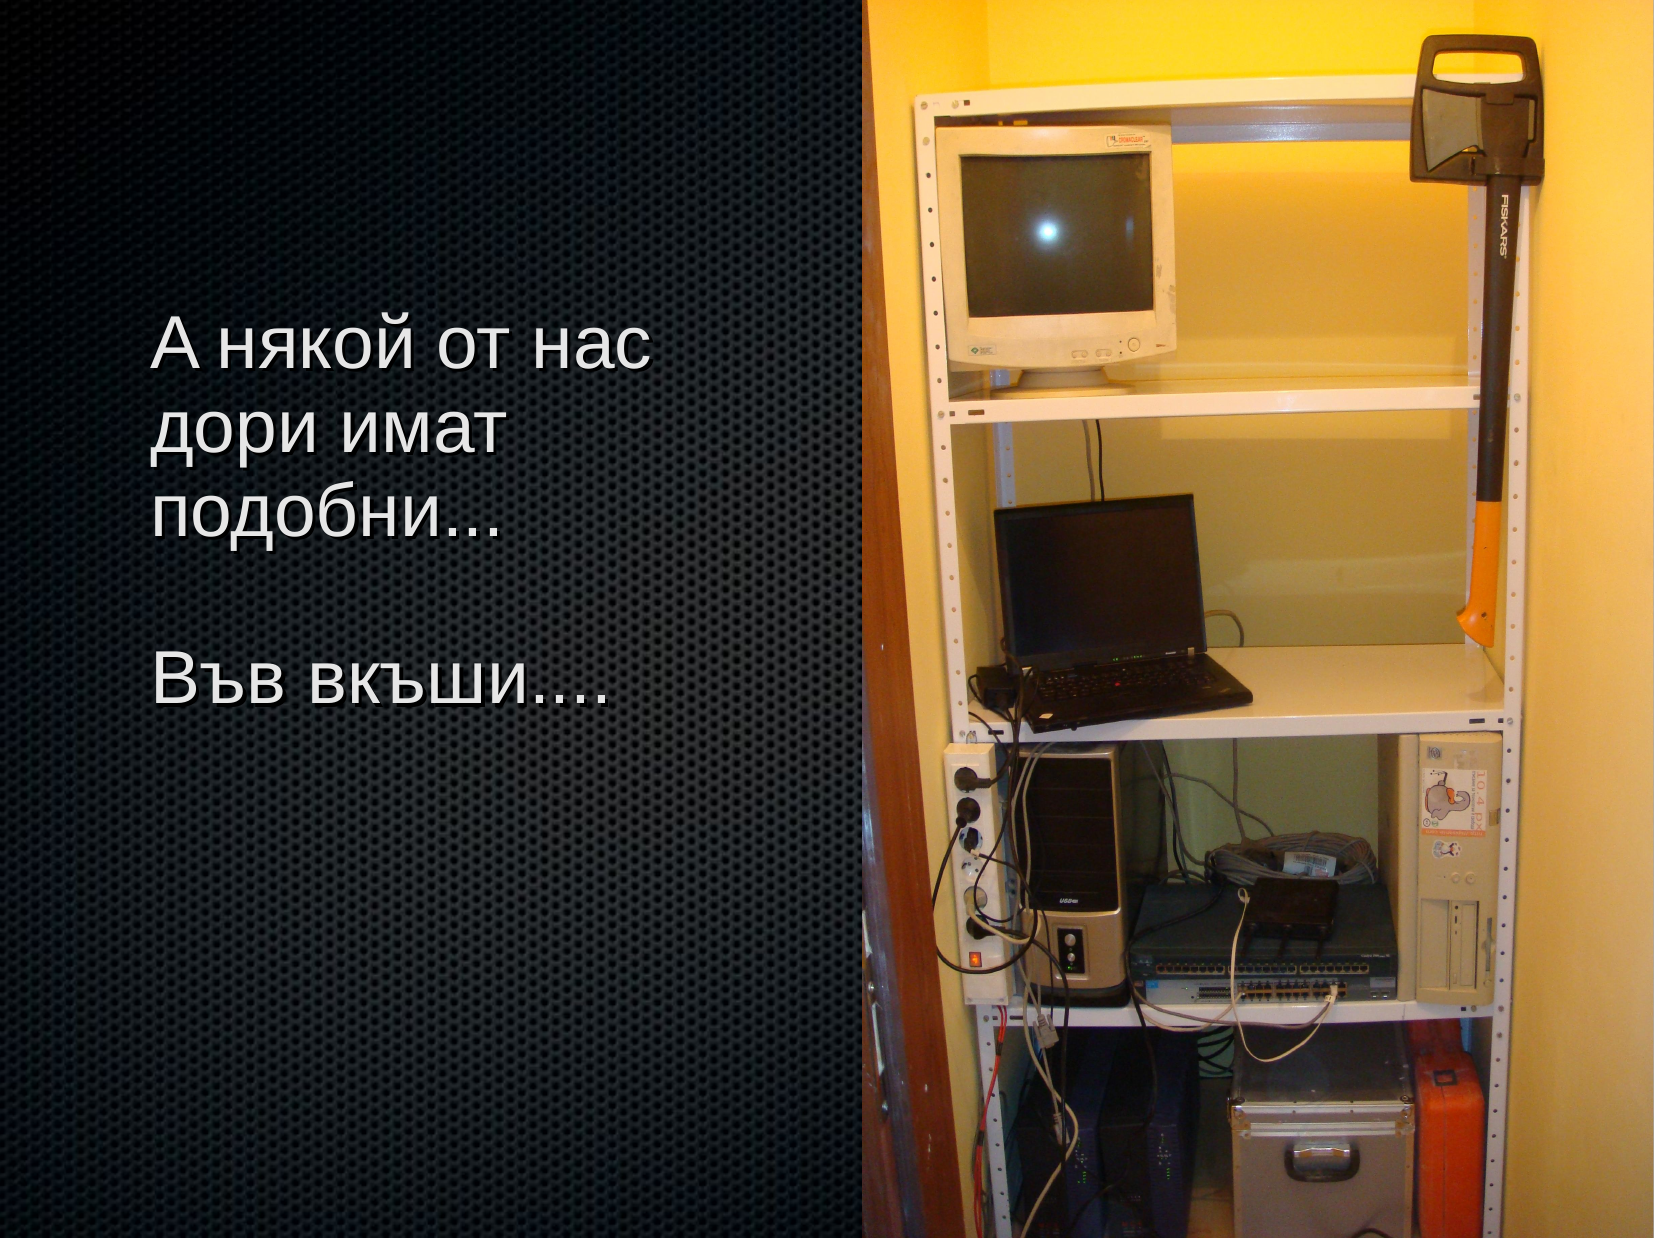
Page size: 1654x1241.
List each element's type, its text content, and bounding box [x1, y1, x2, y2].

title A някой от нас дори имат подобни... Във вкъши.... [150, 300, 862, 720]
picture [0, 0, 1654, 1238]
